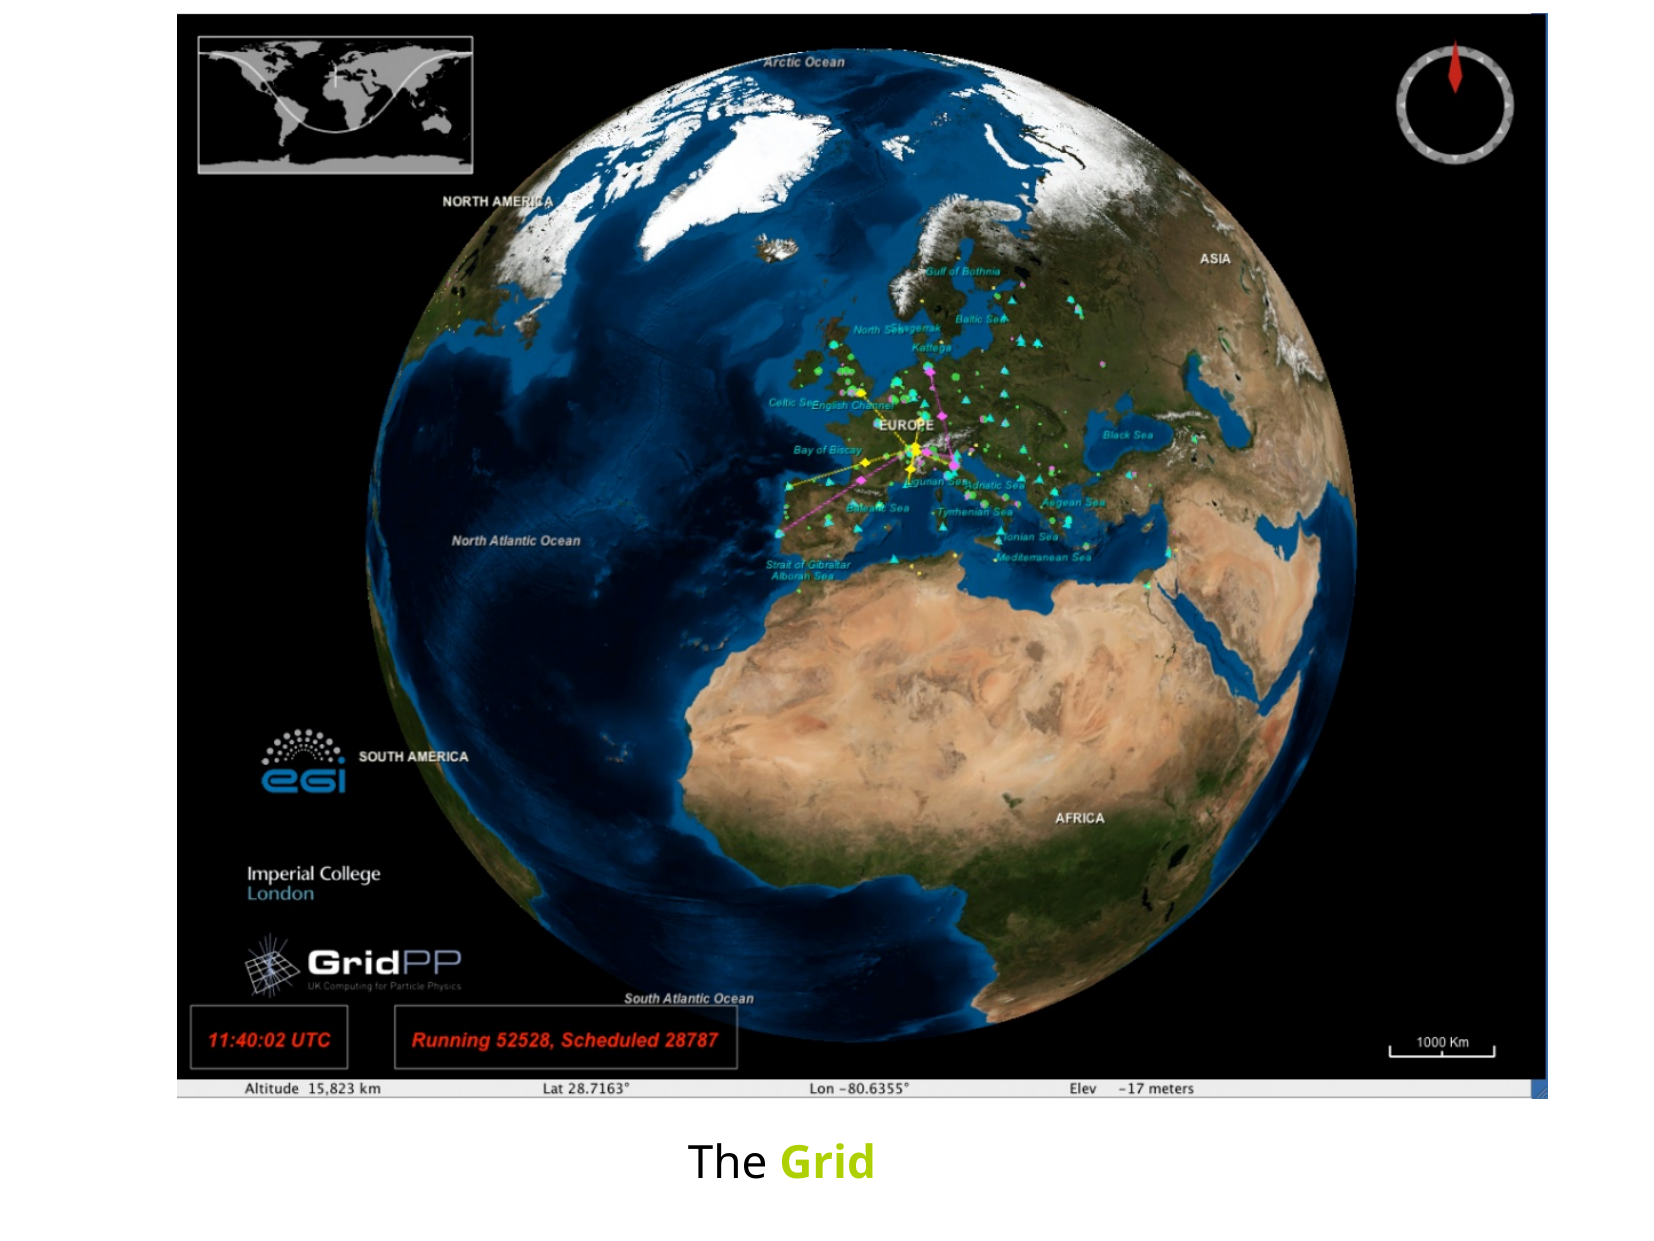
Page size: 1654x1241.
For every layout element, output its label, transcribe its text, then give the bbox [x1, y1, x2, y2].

picture [177, 13, 1548, 1099]
text_box The Grid [673, 1122, 934, 1207]
